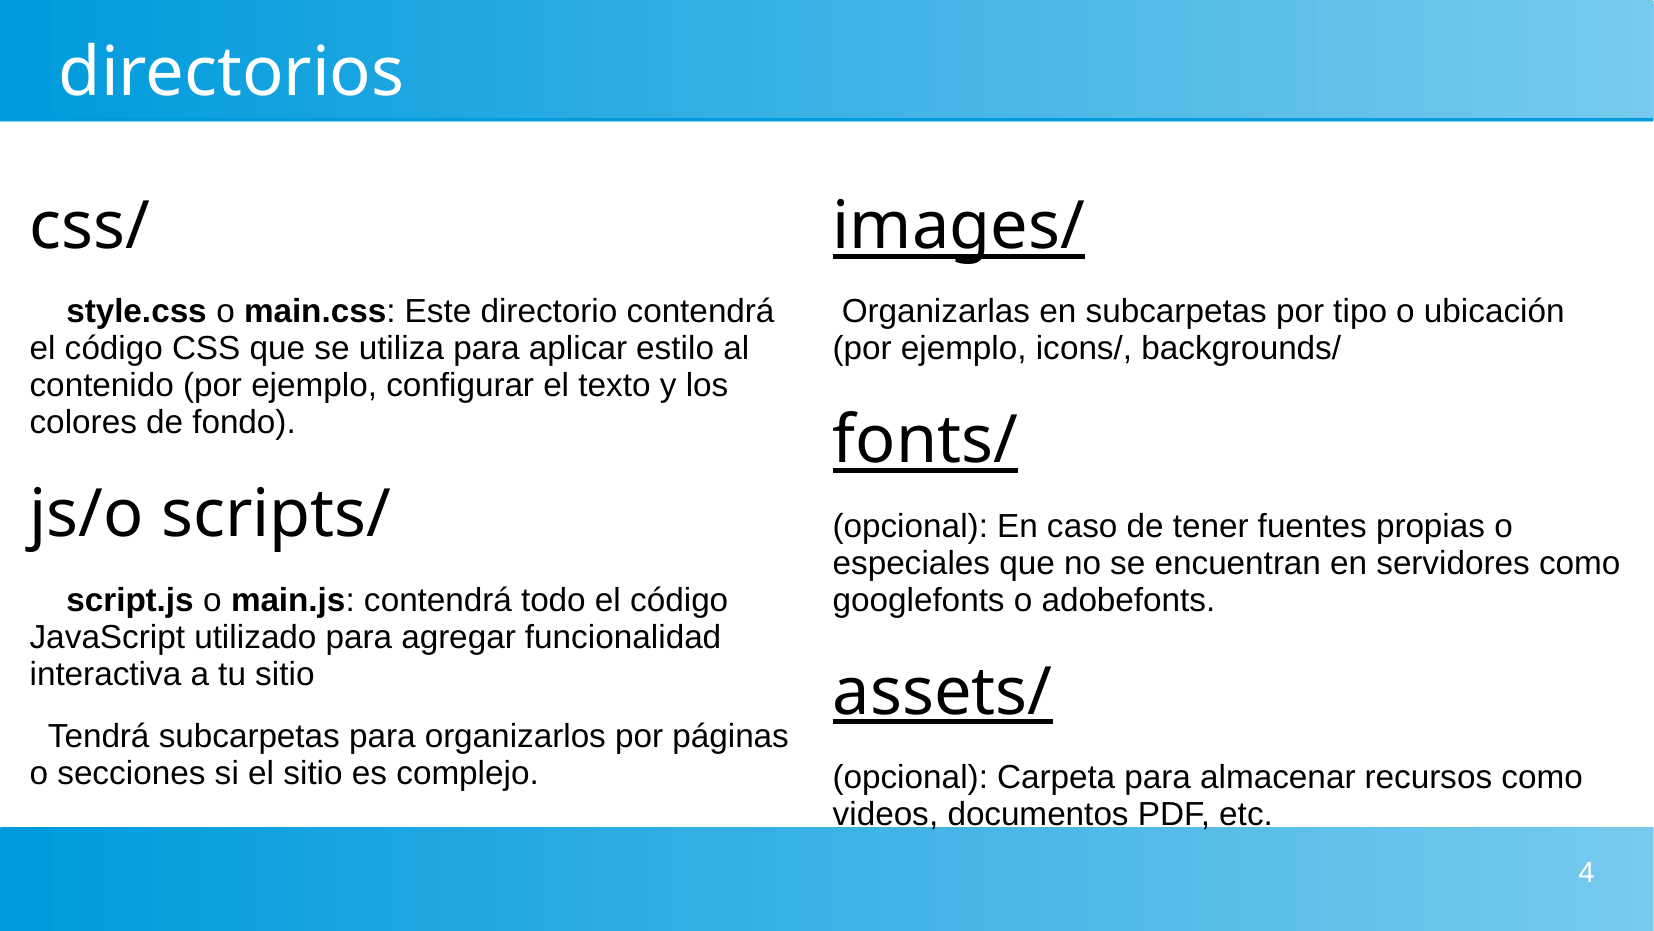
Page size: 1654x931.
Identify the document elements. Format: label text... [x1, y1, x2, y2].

list css/ style.css o main.css: Este directorio contendrá el código CSS que se utiliza para aplicar estilo al contenido (por ejemplo, configurar el texto y los colores de fondo). js/o scripts/ script.js o main.js: contendrá todo el código JavaScript utilizado para agregar funcionalidad interactiva a tu sitio Tendrá subcarpetas para organizarlos por páginas o secciones si el sitio es complejo. [29, 177, 792, 760]
title directorios [59, 29, 1595, 108]
list images/ Organizarlas en subcarpetas por tipo o ubicación (por ejemplo, icons/, backgrounds/ fonts/ (opcional): En caso de tener fuentes propias o especiales que no se encuentran en servidores como googlefonts o adobefonts. assets/ (opcional): Carpeta para almacenar recursos como videos, documentos PDF, etc. [832, 177, 1625, 768]
